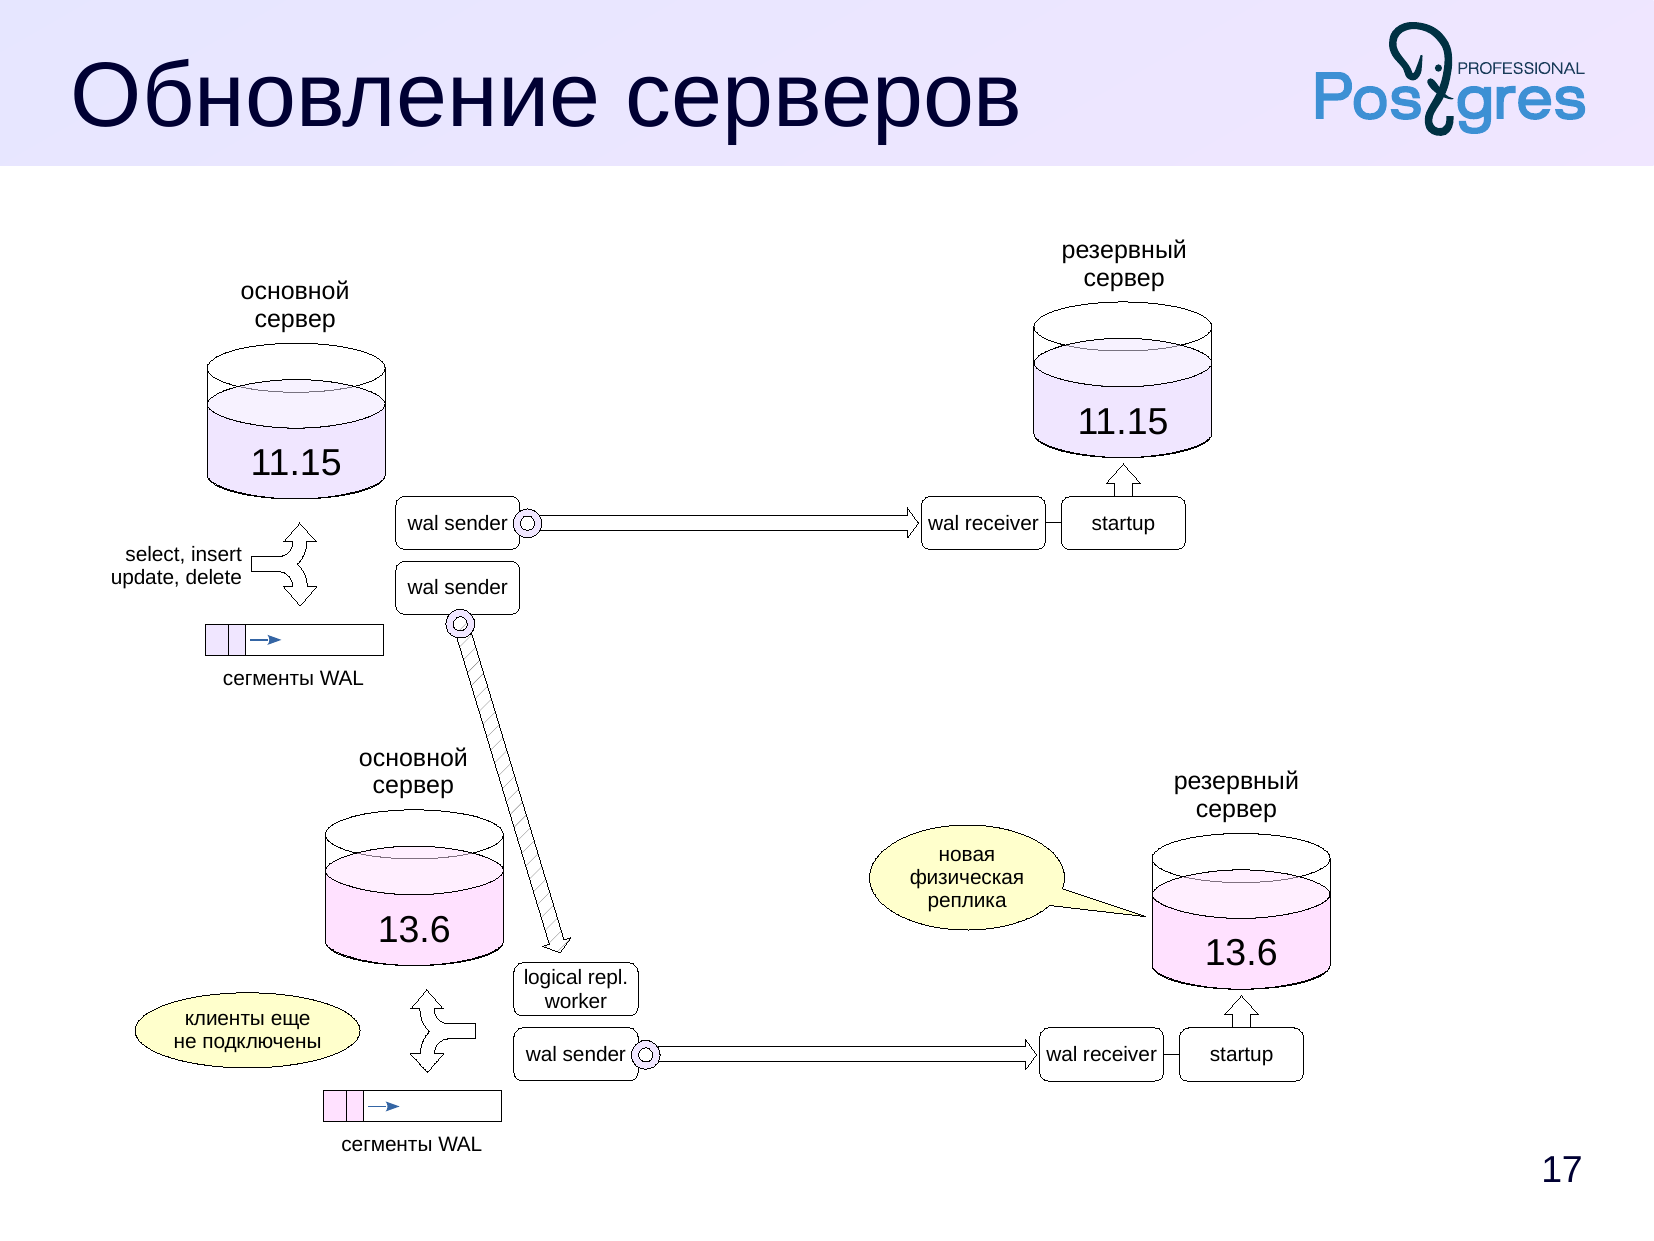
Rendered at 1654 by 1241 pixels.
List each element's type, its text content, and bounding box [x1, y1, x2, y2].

title Обновление серверов [70, 43, 1241, 147]
text_box [207, 343, 386, 434]
text_box [324, 1091, 364, 1121]
text_box [1178, 982, 1305, 990]
text_box резервный сервер [1159, 759, 1315, 831]
list [70, 283, 1583, 1141]
text_box клиенты еще не подключены [135, 992, 361, 1068]
text_box [230, 491, 362, 499]
text_box [410, 989, 476, 1073]
text_box wal sender [513, 1027, 639, 1081]
text_box wal receiver [921, 496, 1046, 550]
text_box wal receiver [1039, 1027, 1164, 1082]
text_box основной сервер [225, 269, 365, 341]
text_box сегменты WAL [208, 659, 380, 698]
text_box 11.15 [207, 434, 386, 491]
text_box wal sender [395, 561, 520, 615]
text_box [513, 507, 919, 538]
text_box startup [1061, 496, 1186, 550]
text_box [1152, 833, 1331, 924]
text_box 13.6 [325, 900, 504, 958]
text_box резервный сервер [1046, 228, 1202, 300]
text_box 13.6 [1152, 924, 1331, 982]
text_box основной сервер [344, 735, 484, 808]
text_box [1058, 450, 1188, 458]
text_box новая физическая реплика [869, 825, 1146, 931]
text_box сегменты WAL [326, 1125, 499, 1164]
text_box select, insert update, delete [96, 535, 257, 597]
text_box logical repl. worker [513, 962, 639, 1016]
text_box [1224, 995, 1259, 1027]
text_box startup [1179, 1027, 1304, 1082]
text_box [206, 625, 246, 655]
text_box [257, 522, 317, 606]
text_box [631, 1039, 1037, 1070]
text_box [325, 809, 504, 900]
text_box [1106, 463, 1141, 496]
text_box 11.15 [1033, 392, 1212, 450]
text_box [350, 958, 479, 966]
text_box wal sender [395, 496, 520, 550]
text_box [1033, 301, 1212, 392]
text_box [445, 609, 475, 638]
